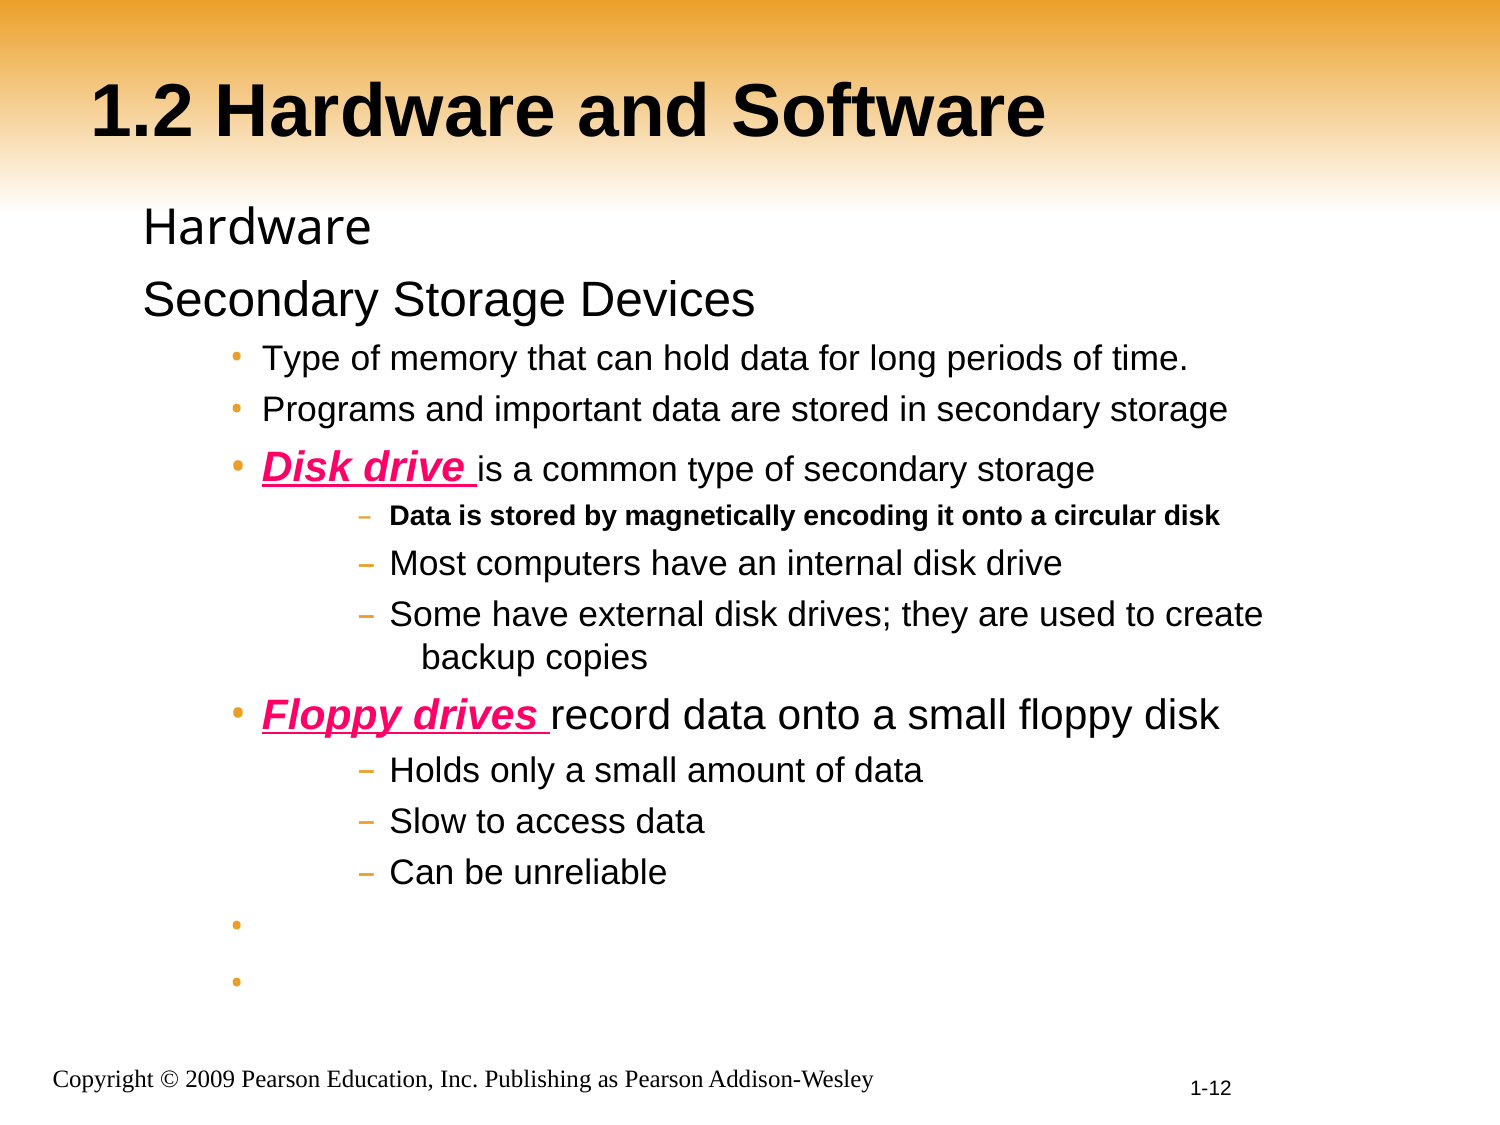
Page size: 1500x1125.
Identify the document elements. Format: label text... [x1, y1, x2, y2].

title 1.2 Hardware and Software [75, 12, 1438, 201]
text_box 1- [1175, 1049, 1488, 1125]
list Hardware Secondary Storage Devices Type of memory that can hold data for long periods of time. Programs and important data are stored in secondary storage Disk drive is a common type of secondary storage Data is stored by magnetically encoding it onto a circular disk Most computers have an internal disk drive Some have external disk drives; they are used to create backup copies Floppy drives record data onto a small floppy disk Holds only a small amount of data Slow to access data Can be unreliable [87, 187, 1388, 913]
